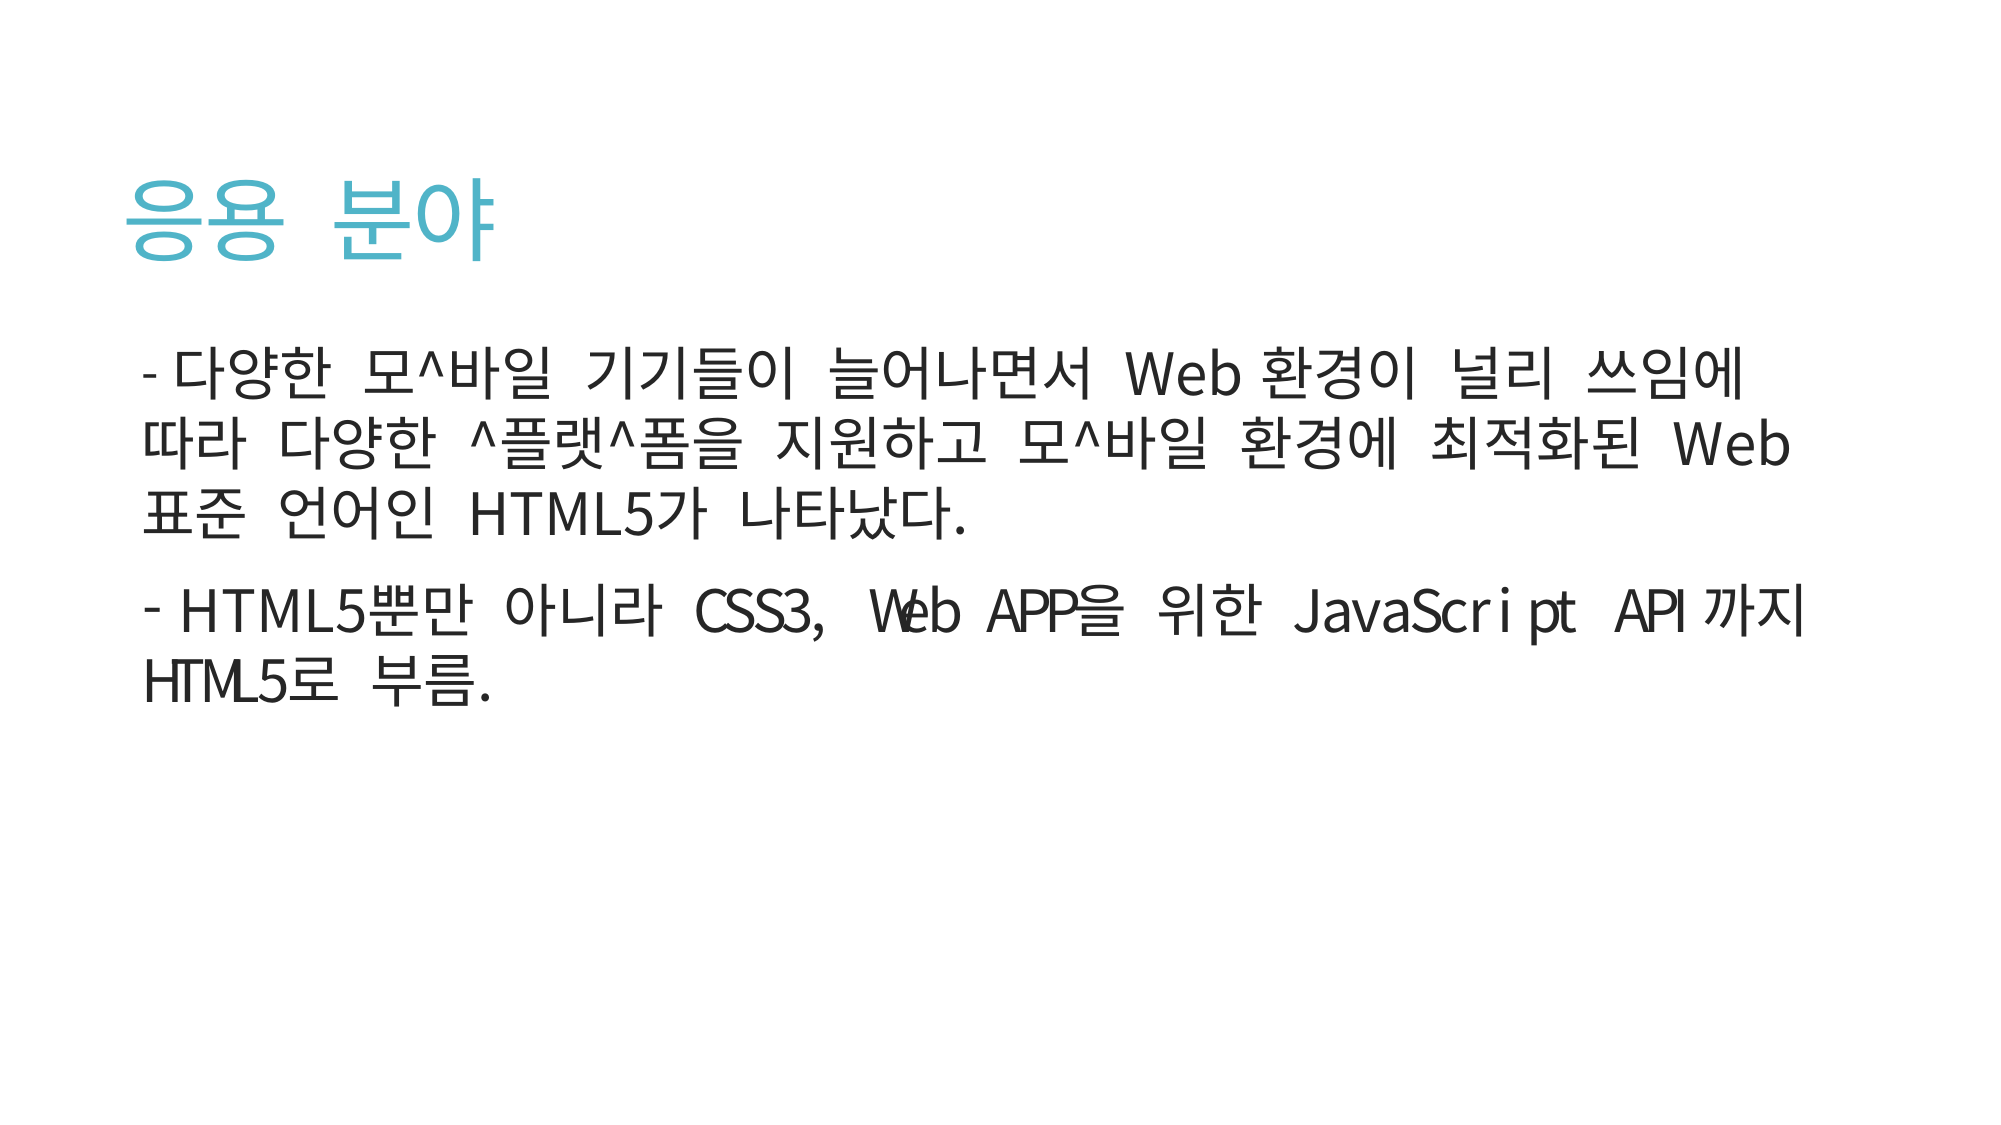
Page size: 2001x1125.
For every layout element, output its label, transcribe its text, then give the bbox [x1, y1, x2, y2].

list - 다양한 모^바일 기기들이 늘어나면서 Web 환경이 널리 쓰임에 따라 다양한 ^플랫^폼을 지원하고 모^바일 환경에 최적화된 Web 표준 언어인 HTML5가 나타났다. - HTML5뿐만 아니라 CSS3, Web APP을 위한 JavaScript API까지 HTML5로 부름. [111, 329, 1876, 948]
title 응용 분야 [107, 81, 1875, 354]
